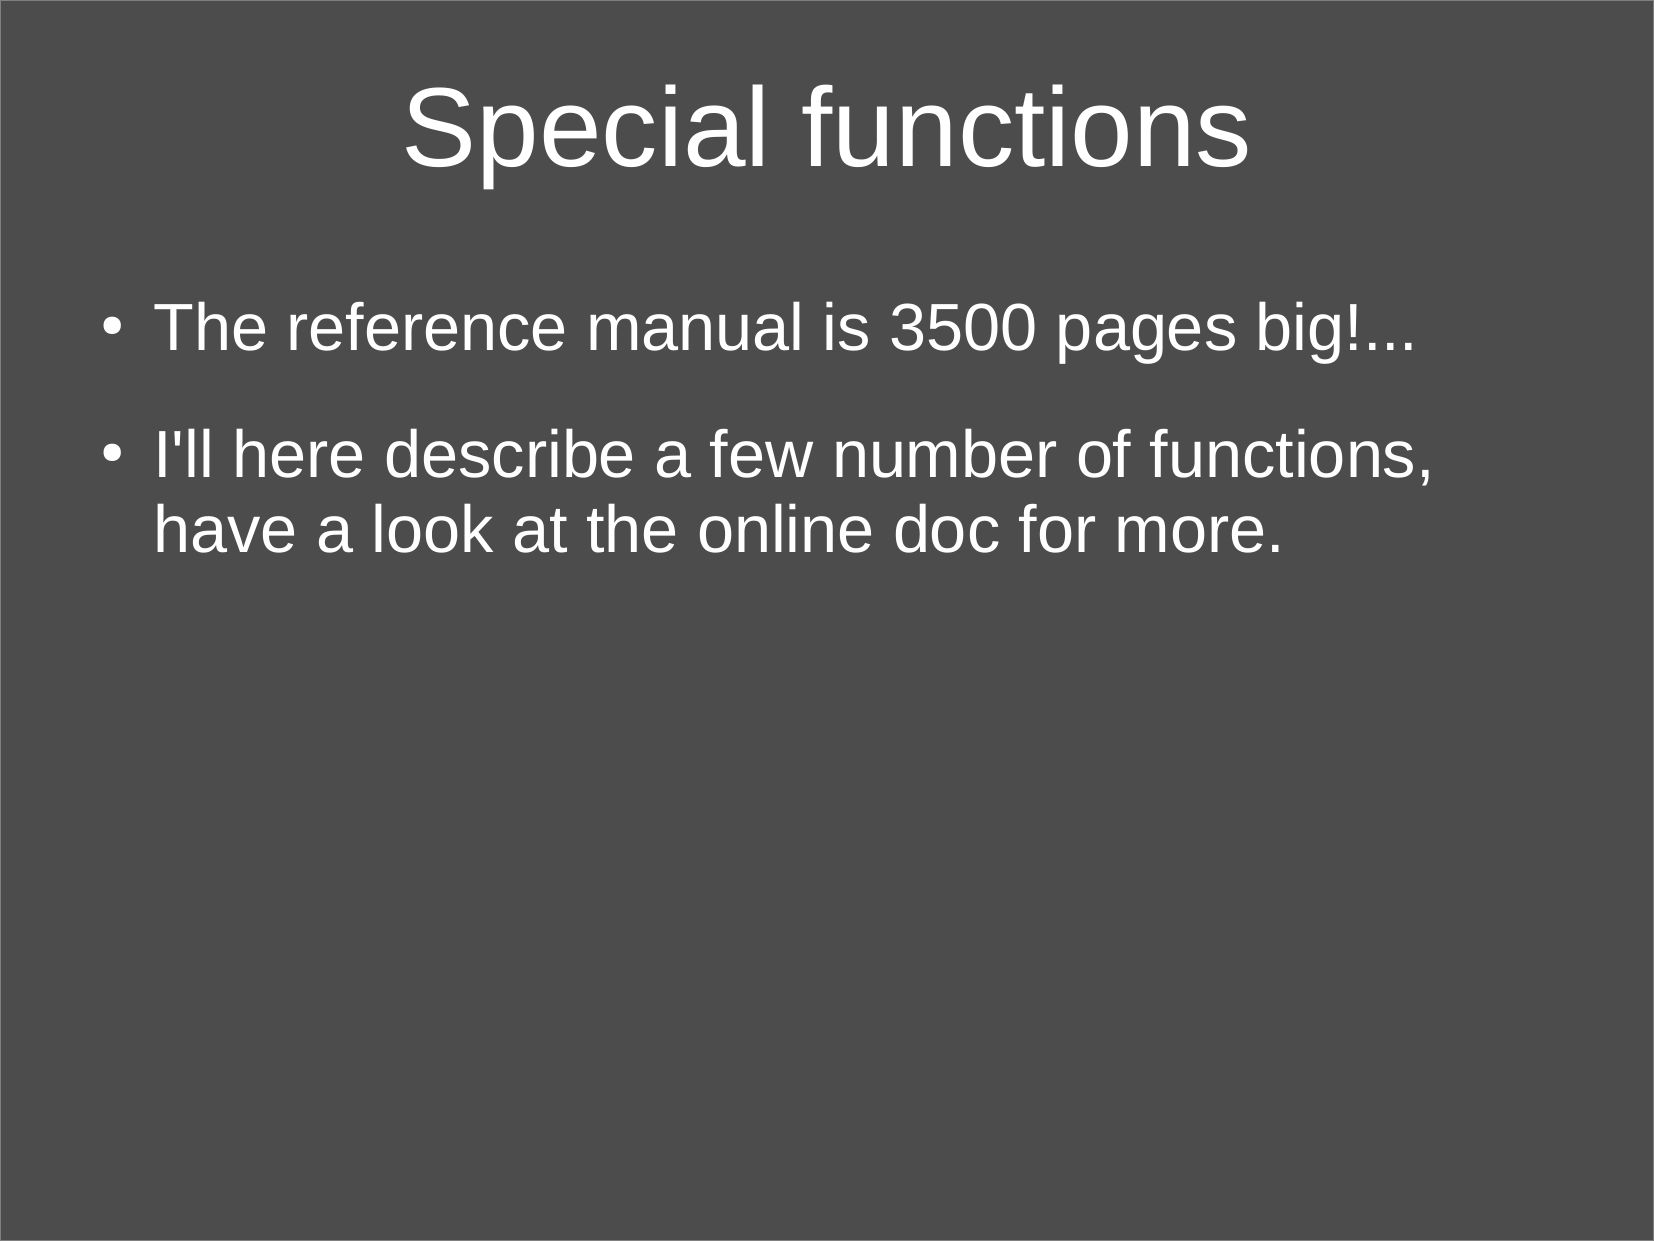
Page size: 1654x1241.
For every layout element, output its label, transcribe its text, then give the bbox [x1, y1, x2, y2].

list The reference manual is 3500 pages big!... I'll here describe a few number of functions, have a look at the online doc for more. [82, 290, 1538, 1010]
title Special functions [389, 49, 1264, 205]
